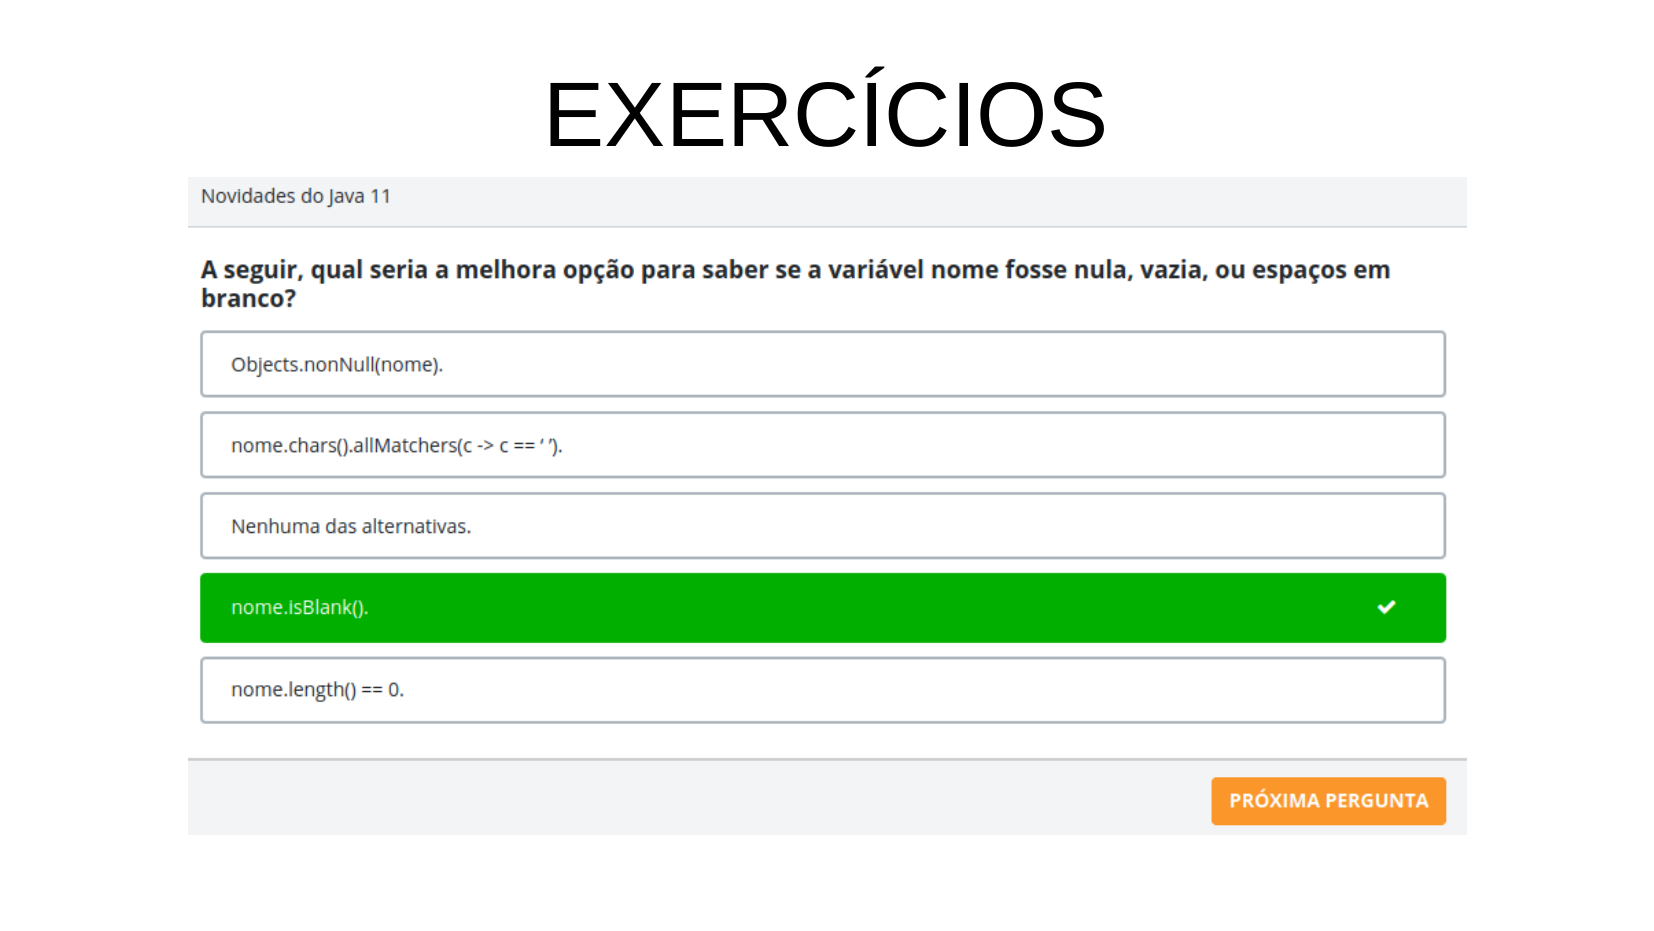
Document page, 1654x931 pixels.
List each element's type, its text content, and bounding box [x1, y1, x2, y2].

title EXERCÍCIOS [82, 37, 1571, 193]
picture [188, 177, 1467, 835]
